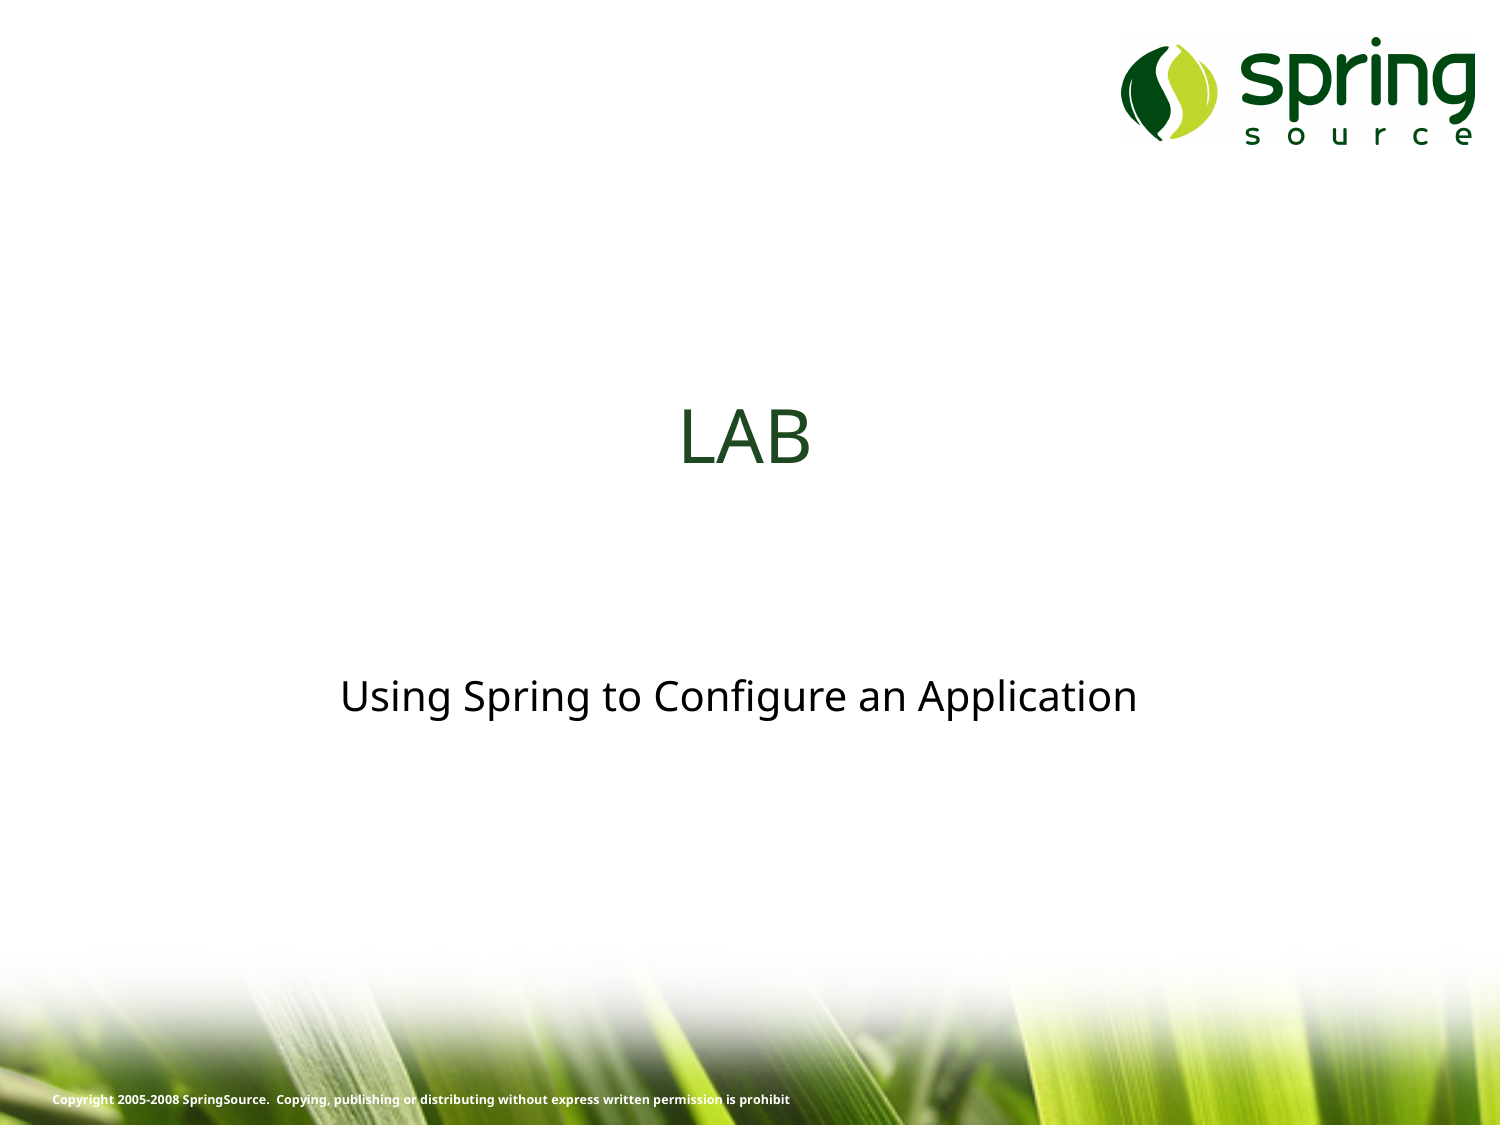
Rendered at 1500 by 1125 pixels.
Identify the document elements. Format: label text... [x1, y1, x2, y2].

subtitle Using Spring to Configure an Application [214, 499, 1265, 788]
title LAB [107, 340, 1383, 529]
picture [0, 944, 1500, 1125]
picture [1121, 37, 1475, 145]
